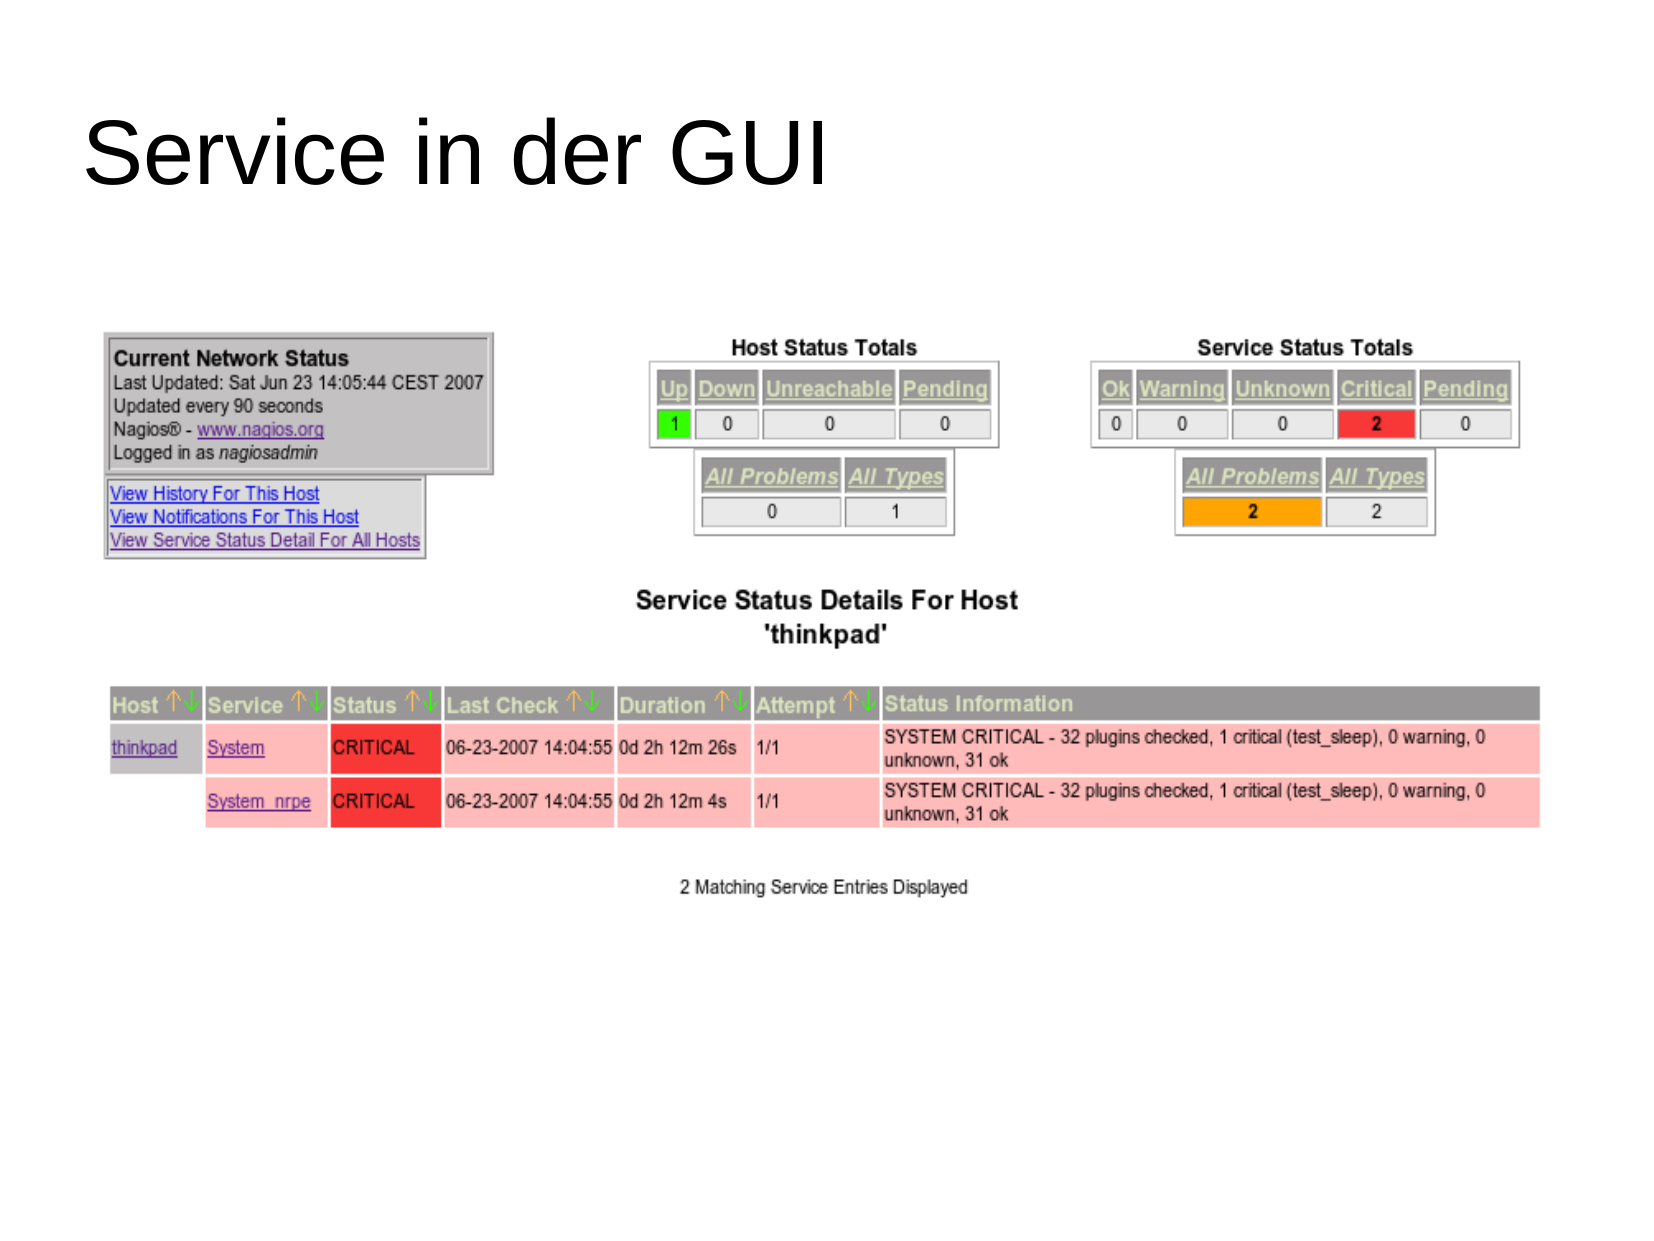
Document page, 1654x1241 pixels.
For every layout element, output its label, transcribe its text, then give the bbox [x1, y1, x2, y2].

picture [94, 320, 1560, 921]
title Service in der GUI [82, 56, 1571, 250]
